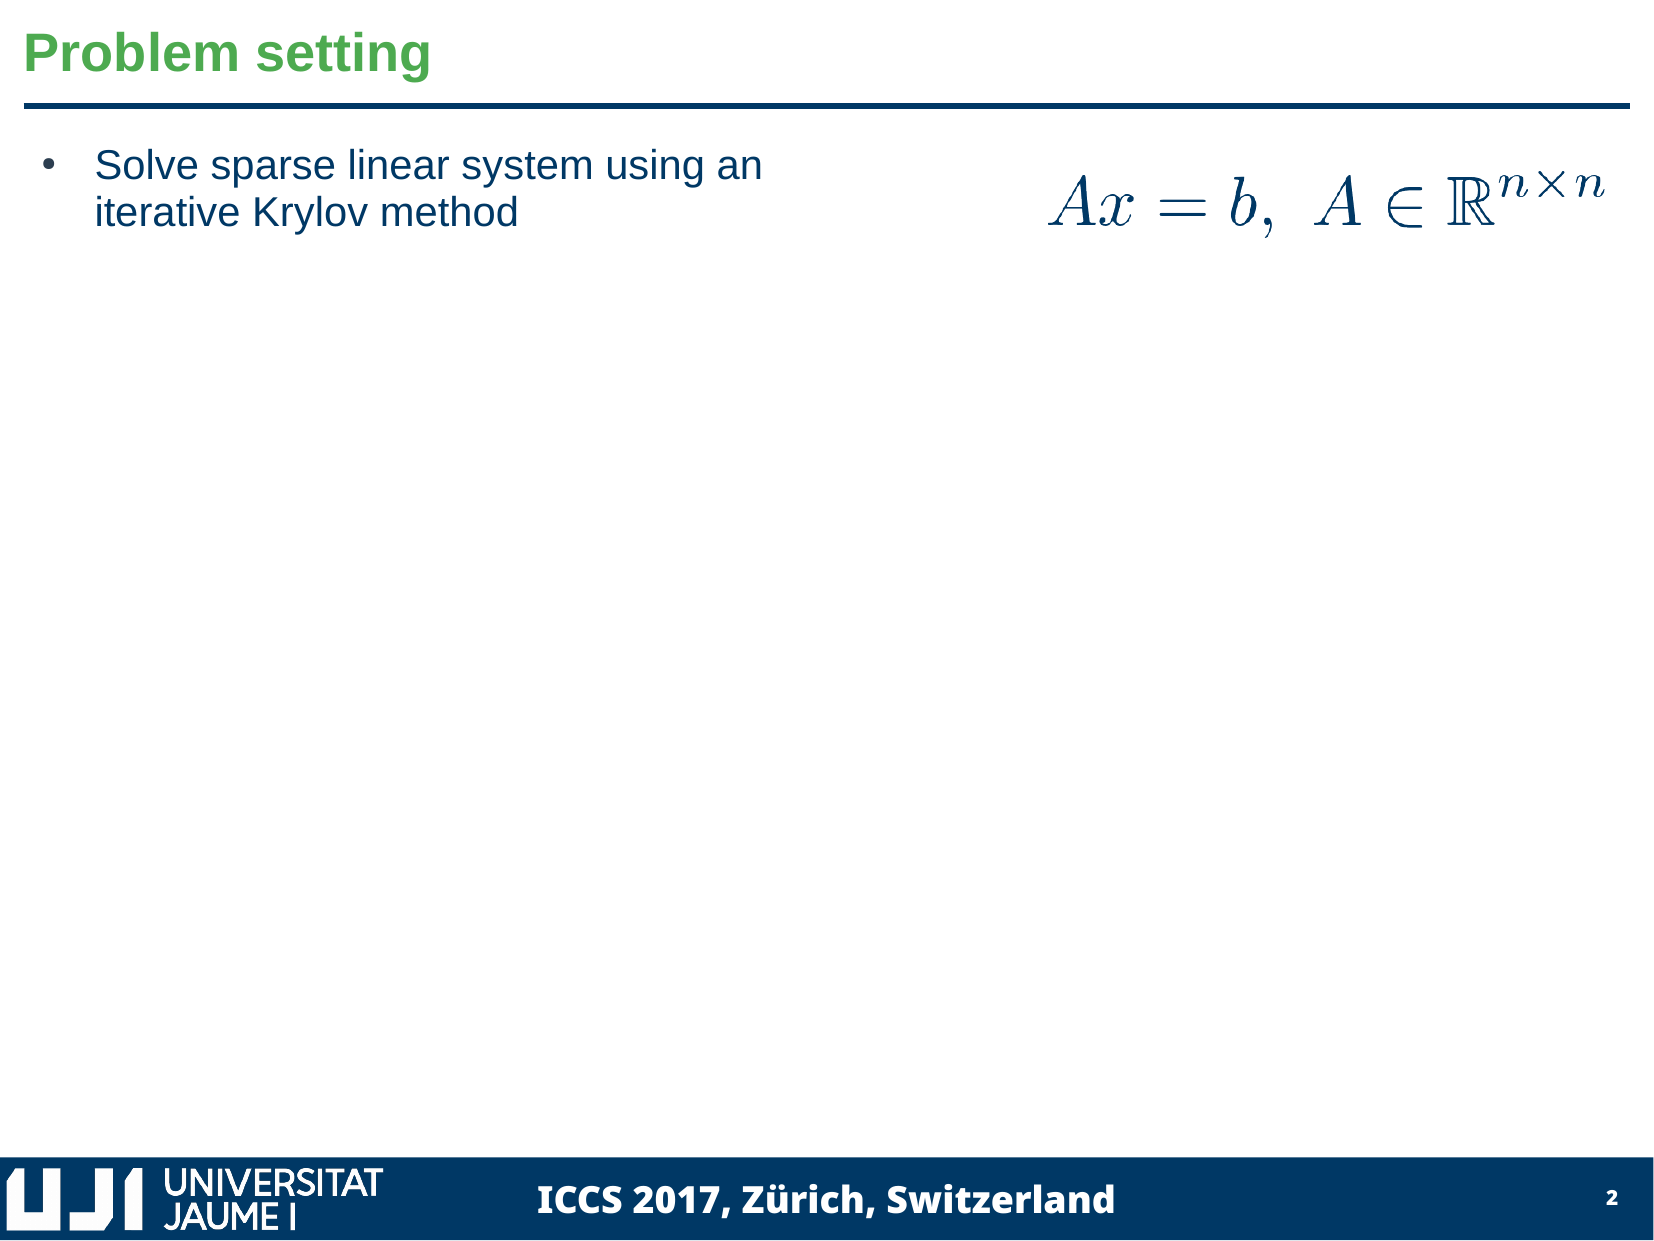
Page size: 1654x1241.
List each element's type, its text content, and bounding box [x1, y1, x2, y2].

picture [0, 1158, 390, 1241]
title Problem setting [23, 0, 1630, 107]
list Solve sparse linear system using an iterative Krylov method [23, 141, 808, 1134]
picture [1048, 171, 1605, 238]
